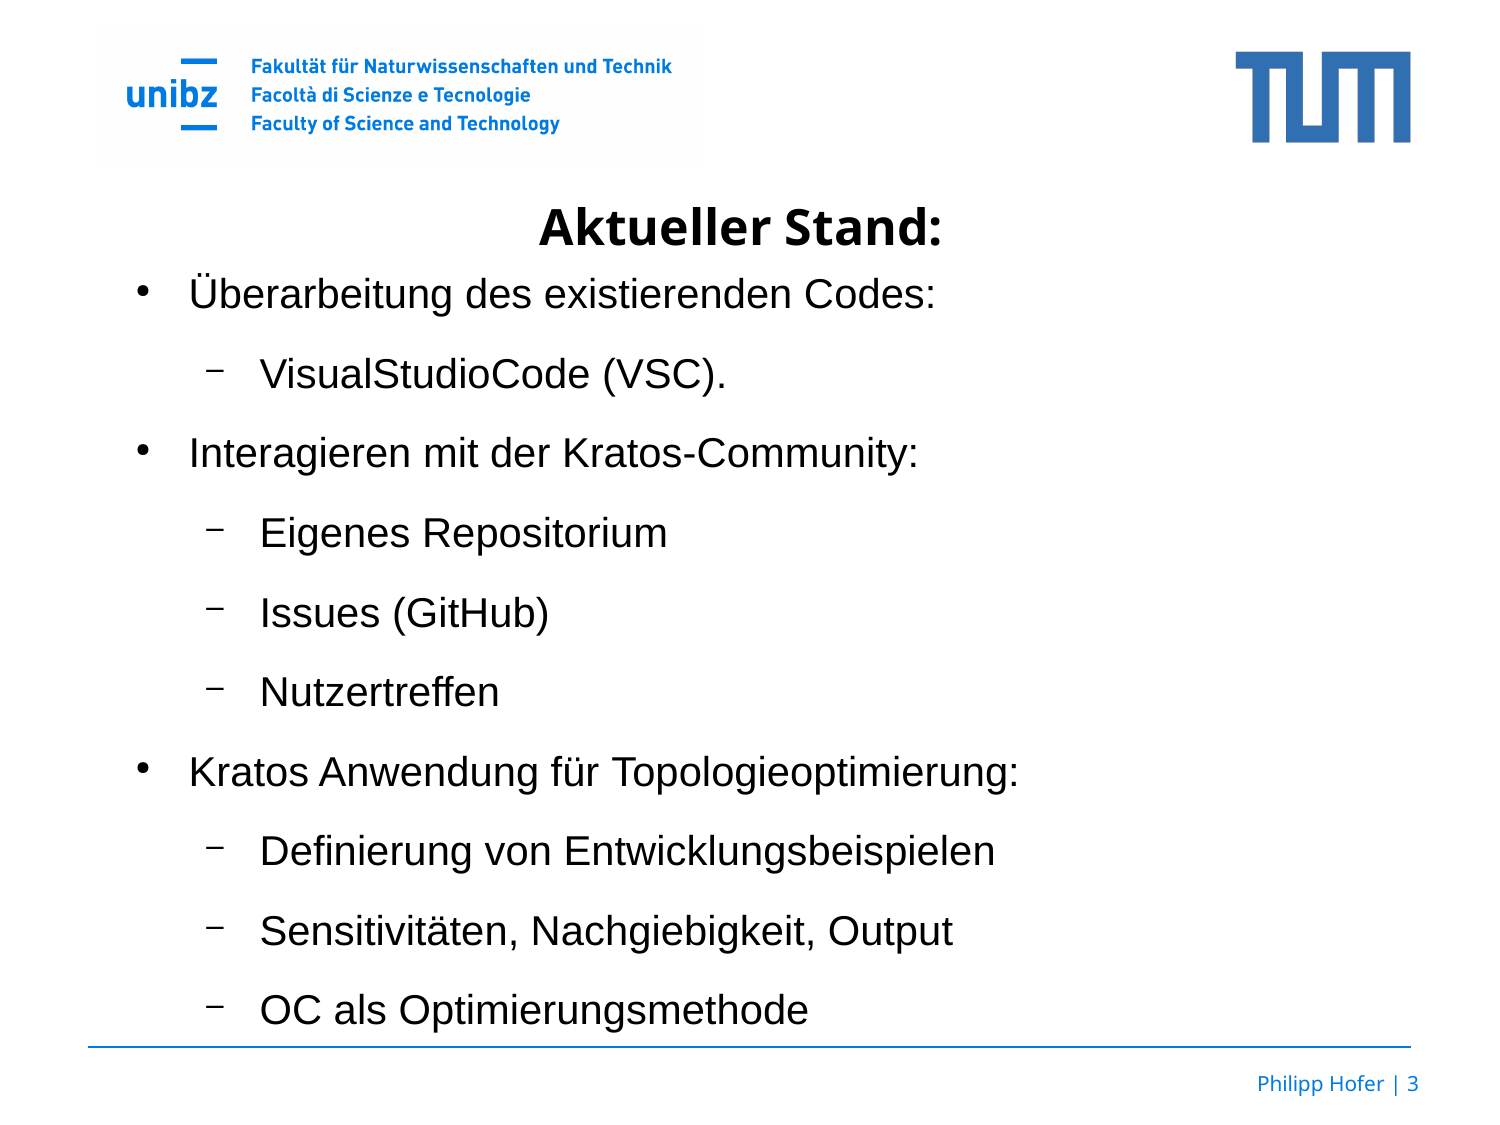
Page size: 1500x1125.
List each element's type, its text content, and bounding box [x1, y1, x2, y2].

picture [97, 28, 703, 164]
text_box Überarbeitung des existierenden Codes: VisualStudioCode (VSC). Interagieren mit der Kratos-Community: Eigenes Repositorium Issues (GitHub) Nutzertreffen Kratos Anwendung für Topologieoptimierung: Definierung von Entwicklungsbeispielen Sensitivitäten, Nachgiebigkeit, Output OC als Optimierungsmethode [103, 259, 1335, 996]
picture [1145, 0, 1500, 233]
text_box Aktueller Stand: [103, 137, 1397, 300]
